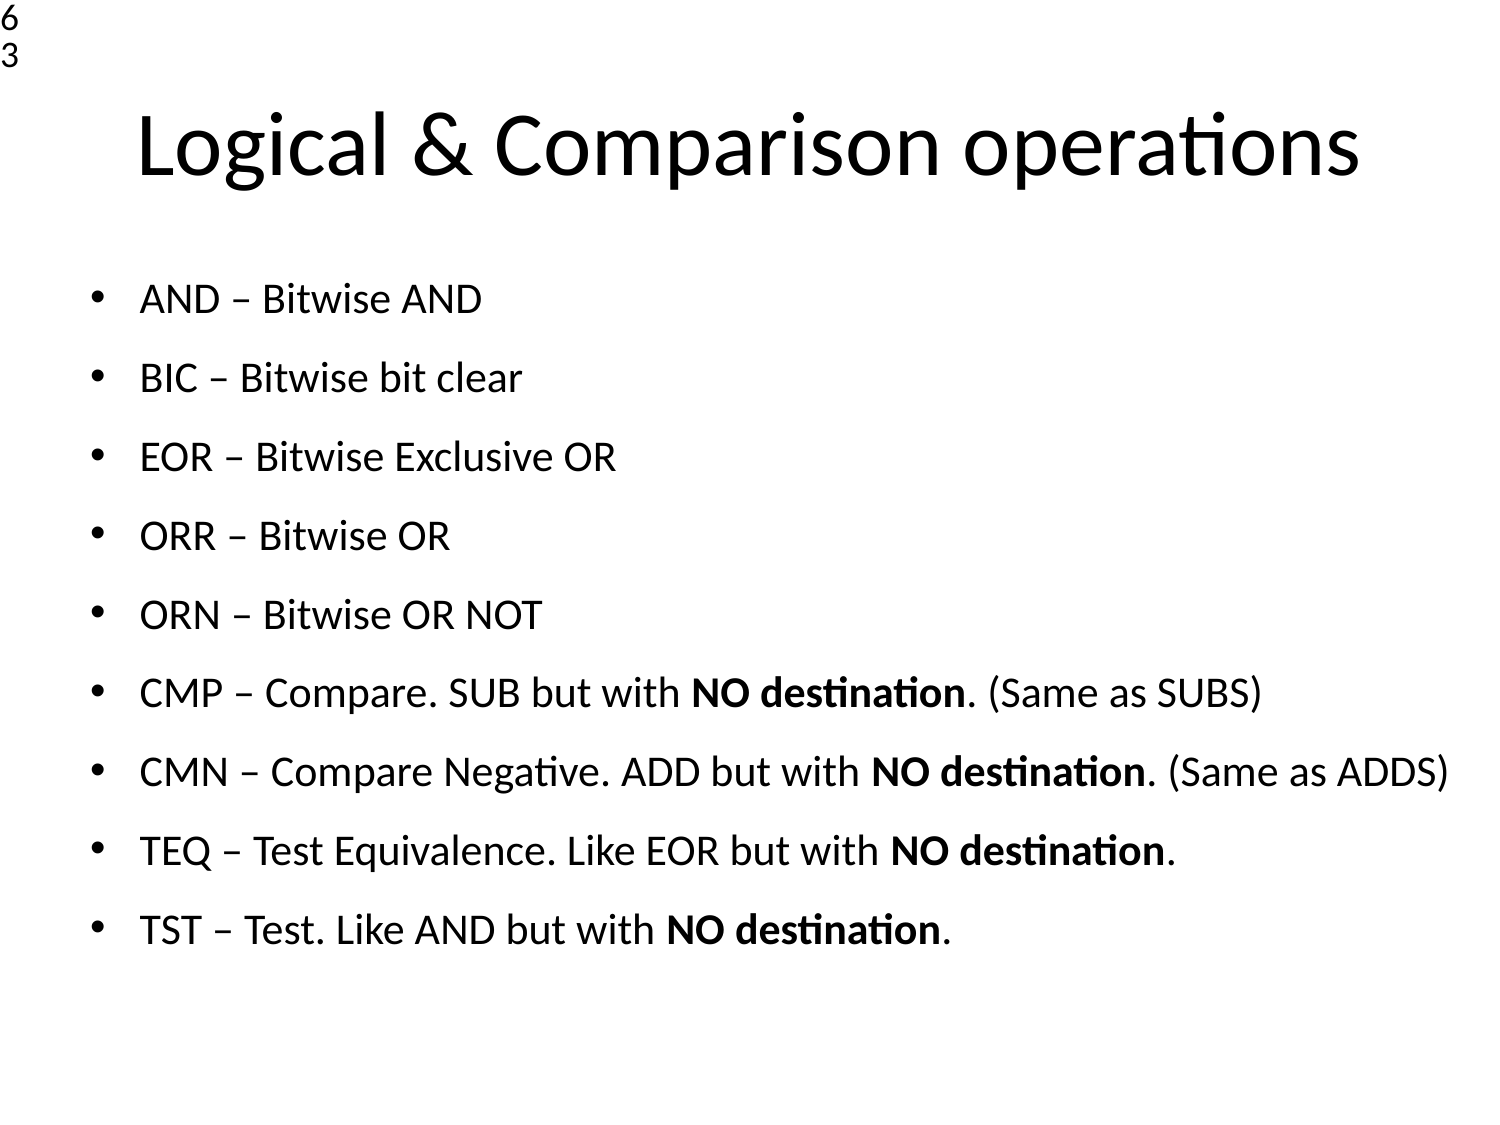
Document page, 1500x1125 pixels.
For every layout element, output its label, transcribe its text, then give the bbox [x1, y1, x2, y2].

list AND – Bitwise AND BIC – Bitwise bit clear EOR – Bitwise Exclusive OR ORR – Bitwise OR ORN – Bitwise OR NOT CMP – Compare. SUB but with NO destination. (Same as SUBS) CMN – Compare Negative. ADD but with NO destination. (Same as ADDS) TEQ – Test Equivalence. Like EOR but with NO destination. TST – Test. Like AND but with NO destination. [75, 262, 1475, 1005]
title Logical & Comparison operations [75, 45, 1425, 233]
